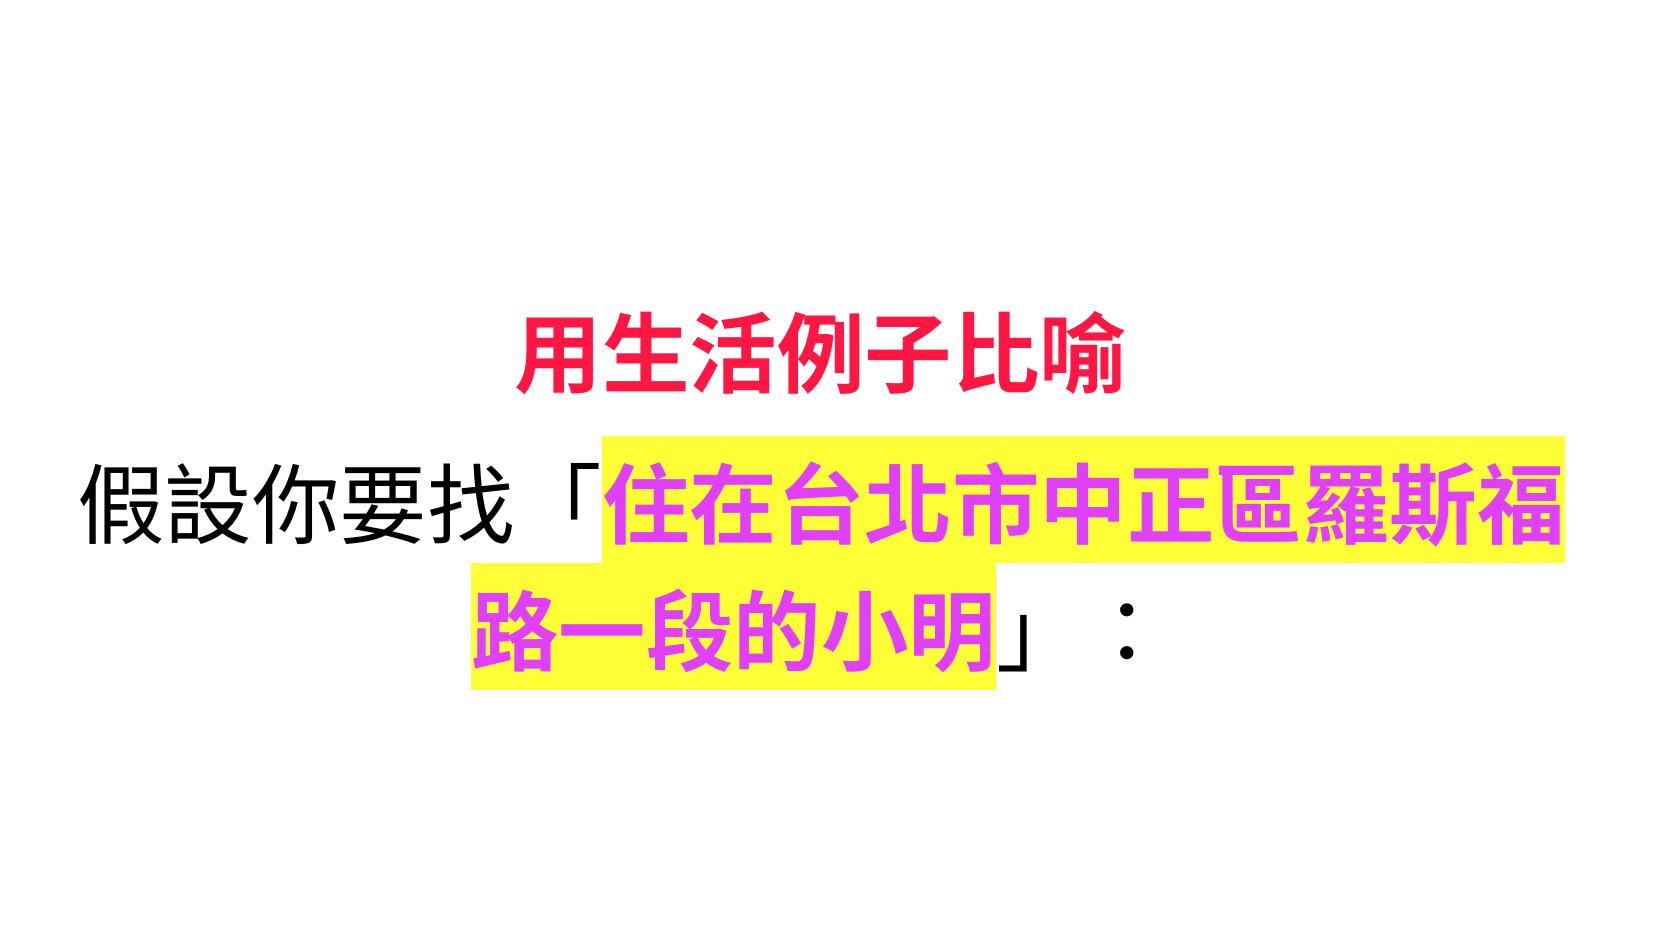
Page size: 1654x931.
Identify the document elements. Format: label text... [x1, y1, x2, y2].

text_box 用生活例子比喻 假設你要找「住在台北市中正區羅斯福路一段的小明」： [77, 82, 1566, 893]
